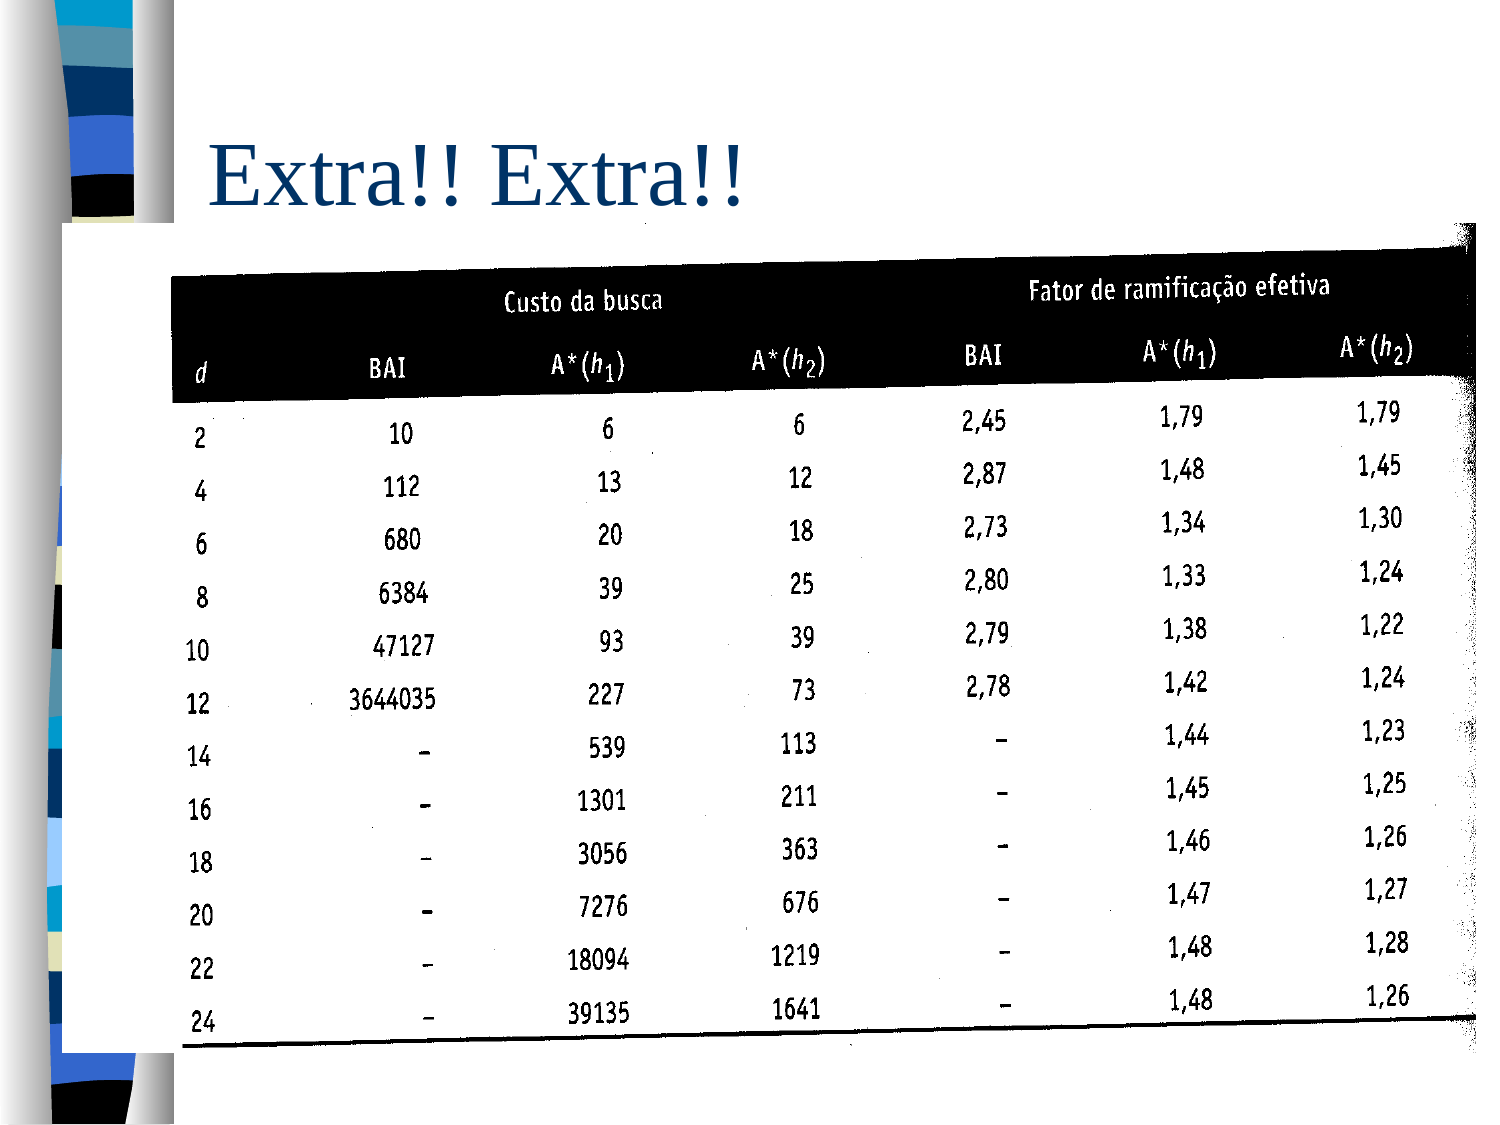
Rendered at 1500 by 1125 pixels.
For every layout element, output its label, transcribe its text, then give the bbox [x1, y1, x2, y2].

title Extra!! Extra!! [192, 74, 1468, 223]
picture [62, 223, 1476, 1053]
